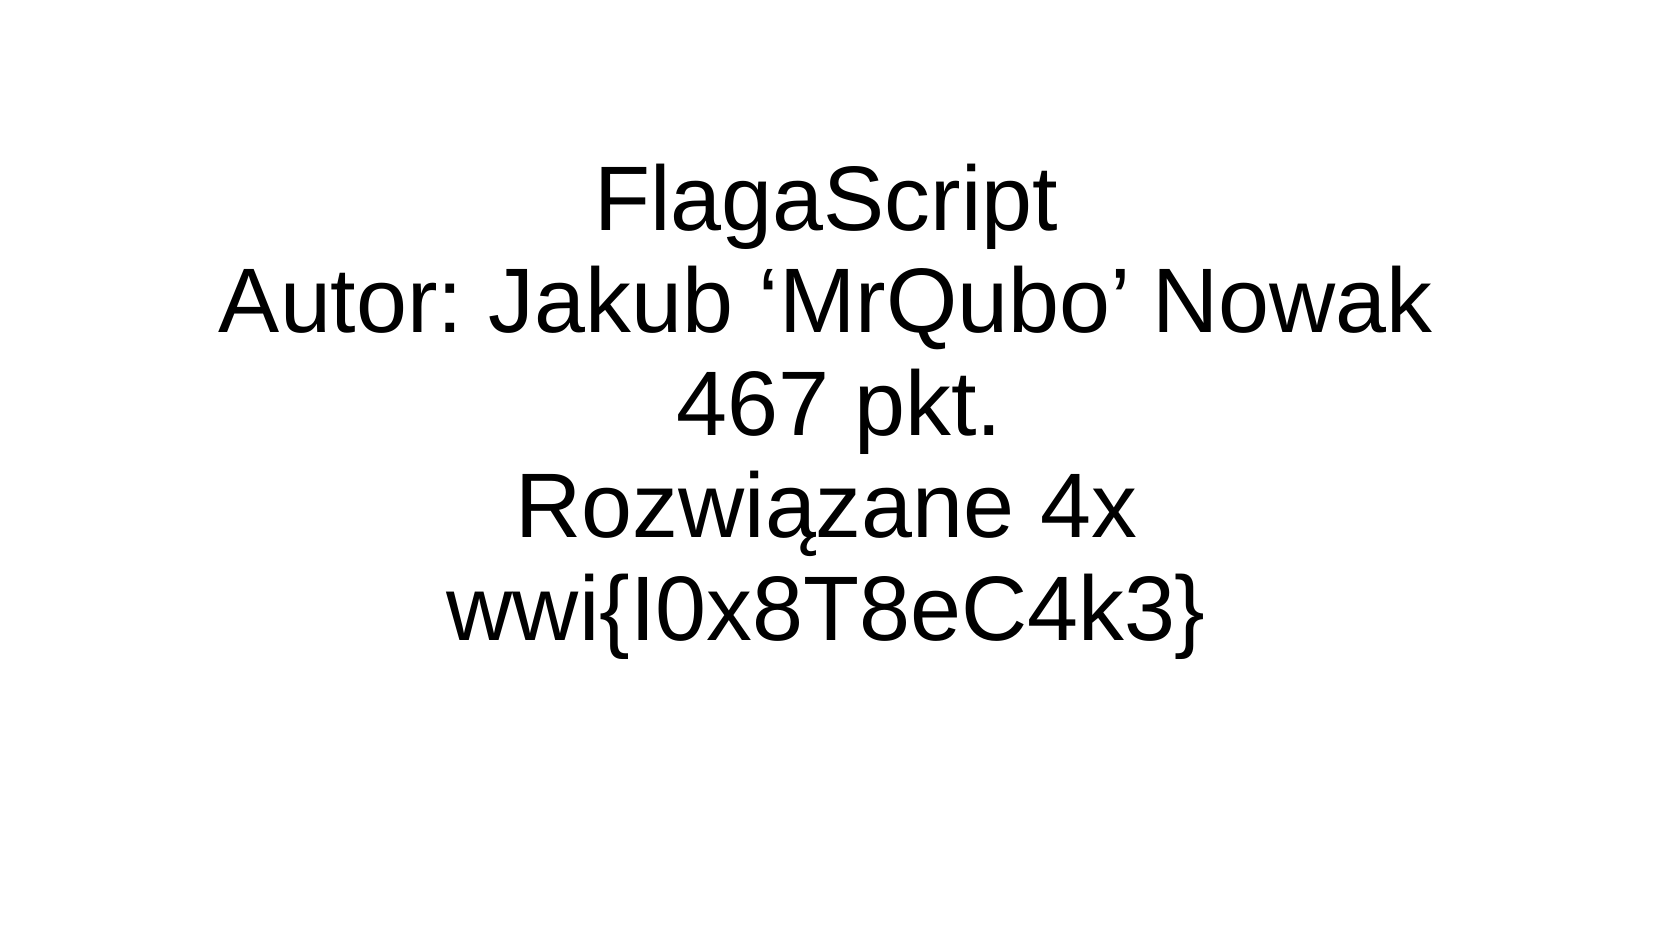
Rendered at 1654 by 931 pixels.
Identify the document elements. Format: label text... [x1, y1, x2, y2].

subtitle FlagaScript Autor: Jakub ‘MrQubo’ Nowak 467 pkt. Rozwiązane 4x wwi{I0x8T8eC4k3} [82, 95, 1571, 815]
